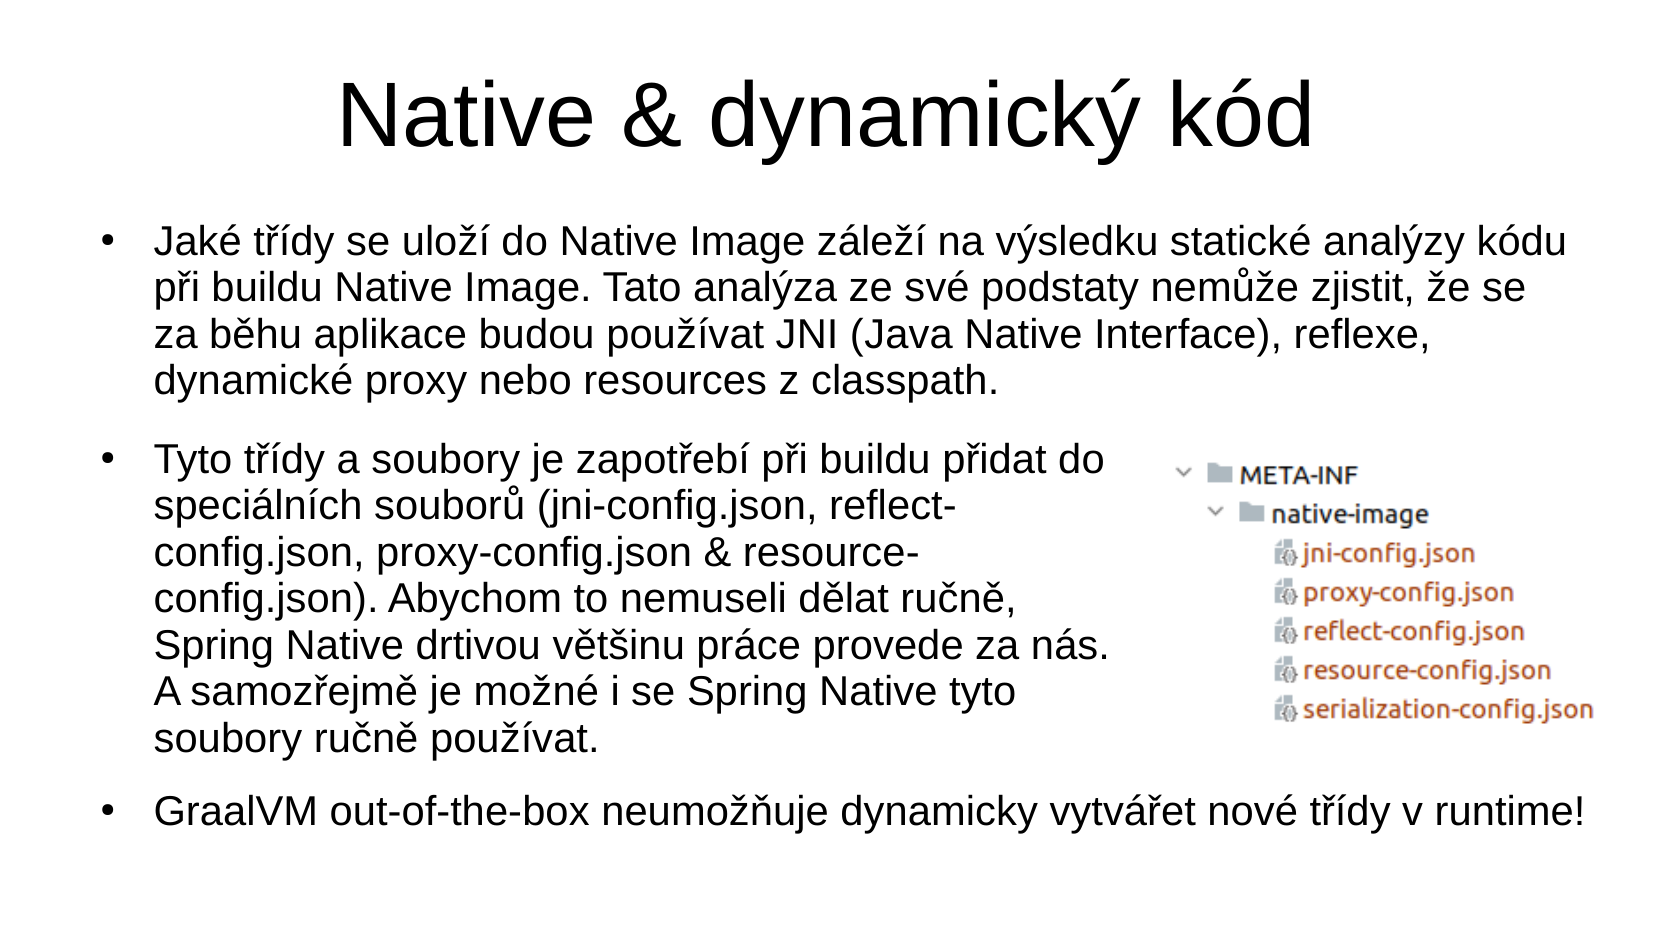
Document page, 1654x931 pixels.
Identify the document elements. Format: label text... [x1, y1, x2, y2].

picture [1162, 449, 1613, 738]
list Tyto třídy a soubory je zapotřebí při buildu přidat do speciálních souborů (jni-config.json, reflect-config.json, proxy-config.json & resource-config.json). Abychom to nemuseli dělat ručně, Spring Native drtivou většinu práce provede za nás. A samozřejmě je možné i se Spring Native tyto soubory ručně používat. [82, 435, 1125, 787]
title Native & dynamický kód [82, 37, 1571, 193]
list GraalVM out-of-the-box neumožňuje dynamicky vytvářet nové třídy v runtime! [82, 787, 1613, 931]
list Jaké třídy se uloží do Native Image záleží na výsledku statické analýzy kódu při buildu Native Image. Tato analýza ze své podstaty nemůže zjistit, že se za běhu aplikace budou používat JNI (Java Native Interface), reflexe, dynamické proxy nebo resources z classpath. [82, 217, 1571, 758]
